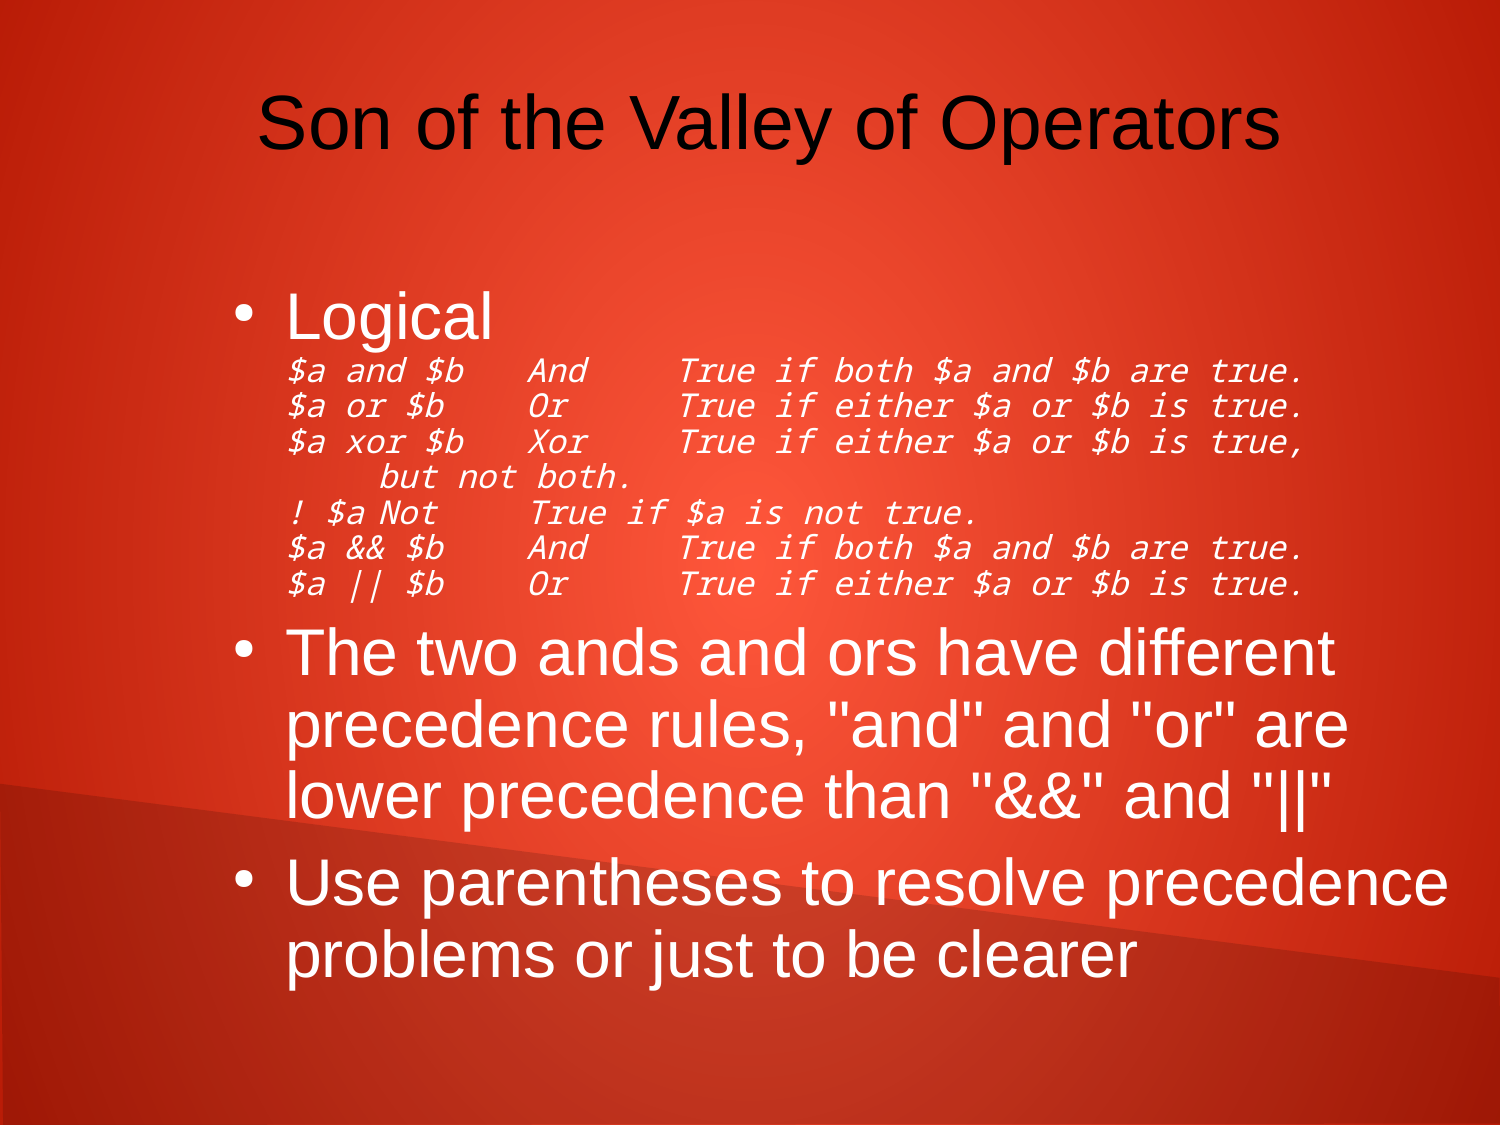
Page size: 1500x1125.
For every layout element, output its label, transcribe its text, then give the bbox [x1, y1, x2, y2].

list Logical $a and $b And True if both $a and $b are true. $a or $b Or True if either $a or $b is true. $a xor $b Xor True if either $a or $b is true, but not both. ! $a Not True if $a is not true. $a && $b And True if both $a and $b are true. $a || $b Or True if either $a or $b is true. The two ands and ors have different precedence rules, "and" and "or" are lower precedence than "&&" and "||" Use parentheses to resolve precedence problems or just to be clearer [200, 275, 1476, 1026]
title Son of the Valley of Operators [24, 24, 1488, 213]
